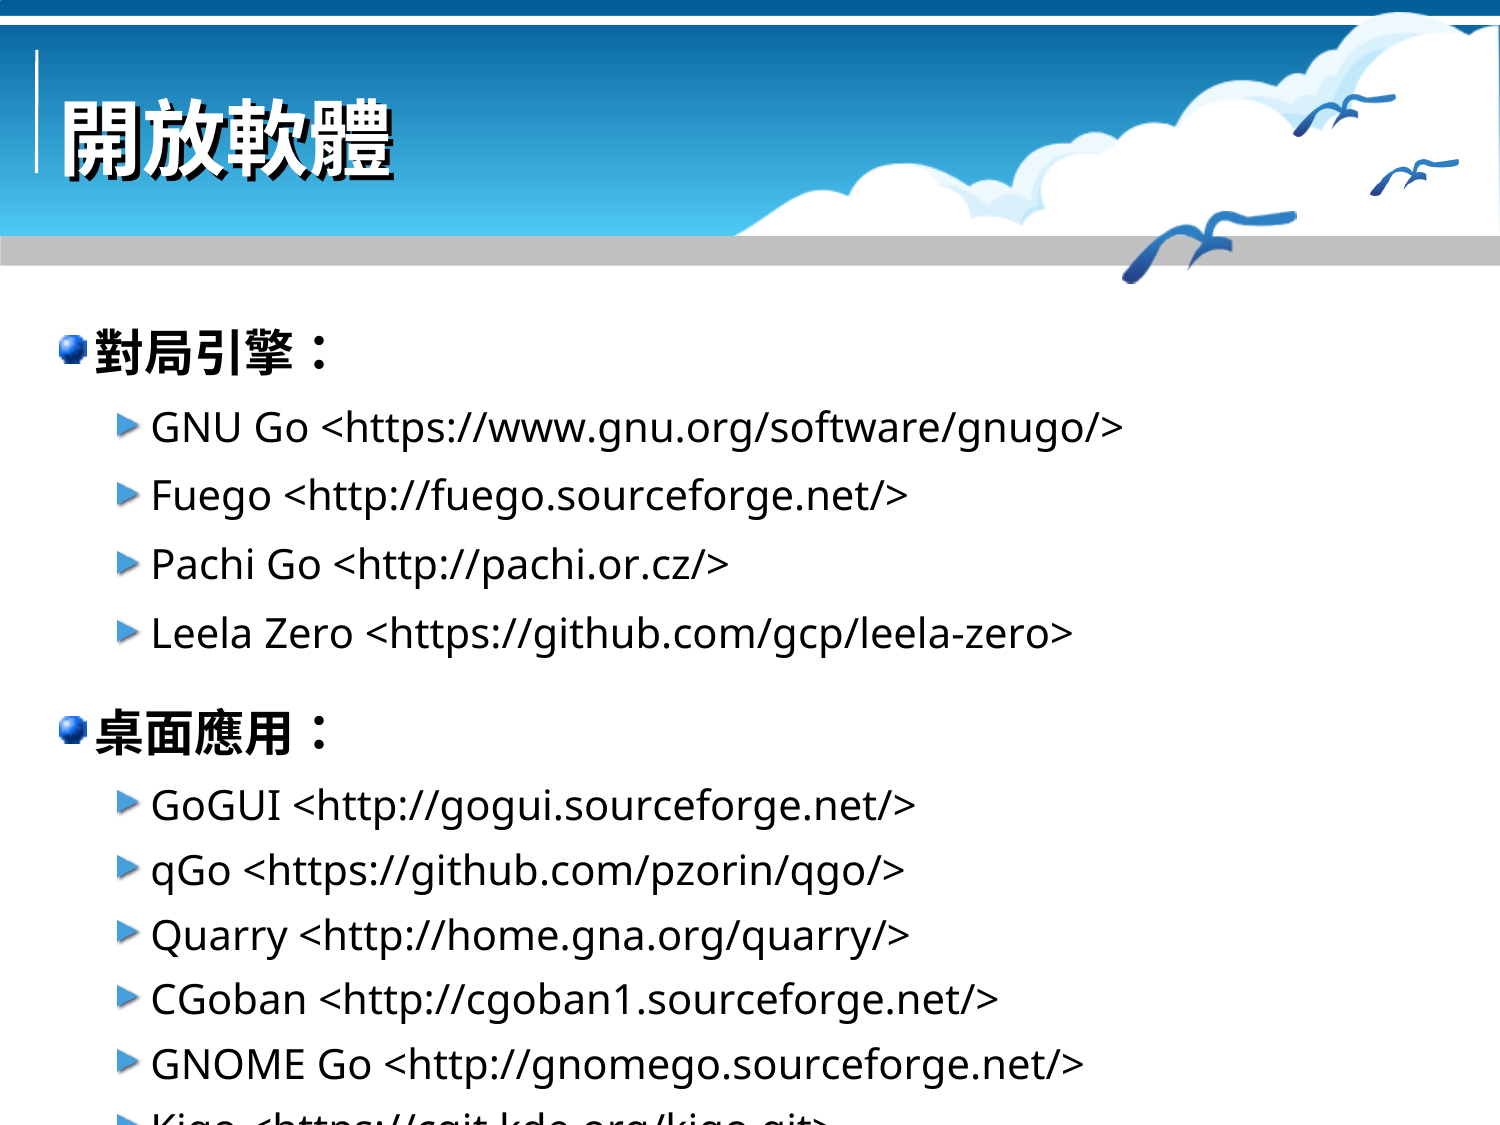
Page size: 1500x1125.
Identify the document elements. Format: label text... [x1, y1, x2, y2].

title 開放軟體 [59, 86, 1465, 186]
list 對局引擎： GNU Go <https://www.gnu.org/software/gnugo/> Fuego <http://fuego.sourceforge.net/> Pachi Go <http://pachi.or.cz/> Leela Zero <https://github.com/gcp/leela-zero> 桌面應用： GoGUI <http://gogui.sourceforge.net/> qGo <https://github.com/pzorin/qgo/> Quarry <http://home.gna.org/quarry/> CGoban <http://cgoban1.sourceforge.net/> GNOME Go <http://gnomego.sourceforge.net/> Kigo <https://cgit.kde.org/kigo.git> CGoban3 <https://www.gokgs.com/download.jsp> [59, 312, 1447, 1123]
picture [730, 12, 1500, 284]
